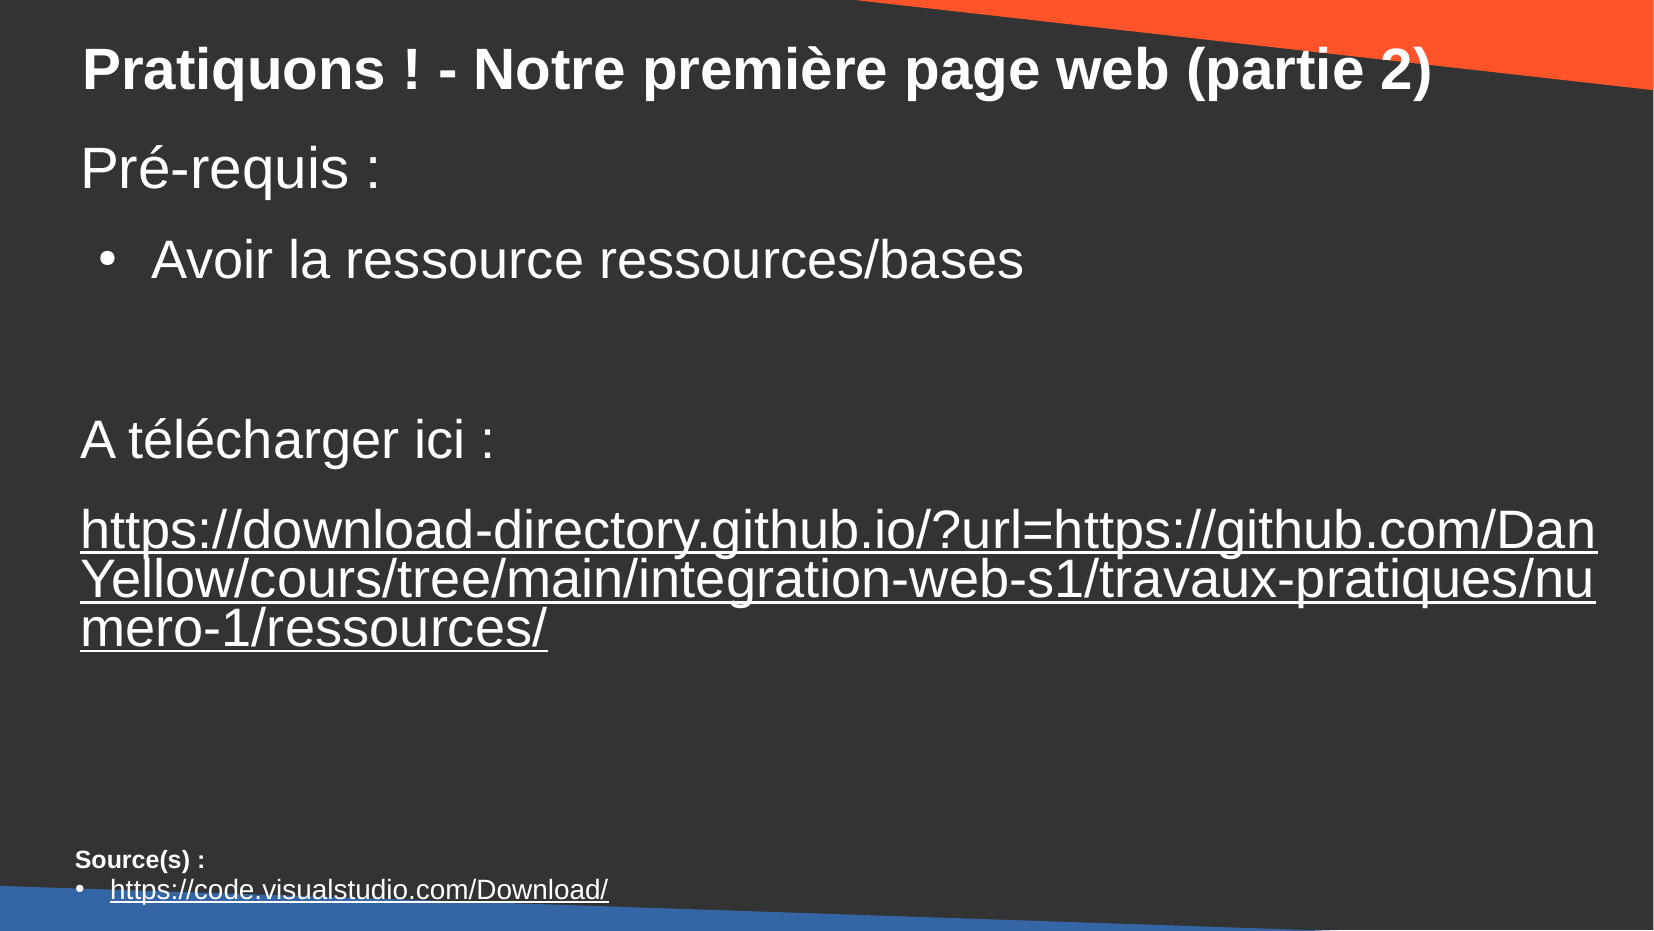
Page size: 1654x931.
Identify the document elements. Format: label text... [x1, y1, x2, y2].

text_box Source(s) : https://code.visualstudio.com/Download/ [60, 838, 1146, 928]
list Pré-requis : Avoir la ressource ressources/bases A télécharger ici : https://download-directory.github.io/?url=https://github.com/DanYellow/cours/tree/main/integration-web-s1/travaux-pratiques/numero-1/ressources/ [80, 135, 1620, 721]
text_box [0, 885, 1337, 931]
title Pratiquons ! - Notre première page web (partie 2) [82, 37, 1571, 114]
text_box [854, 0, 1654, 91]
